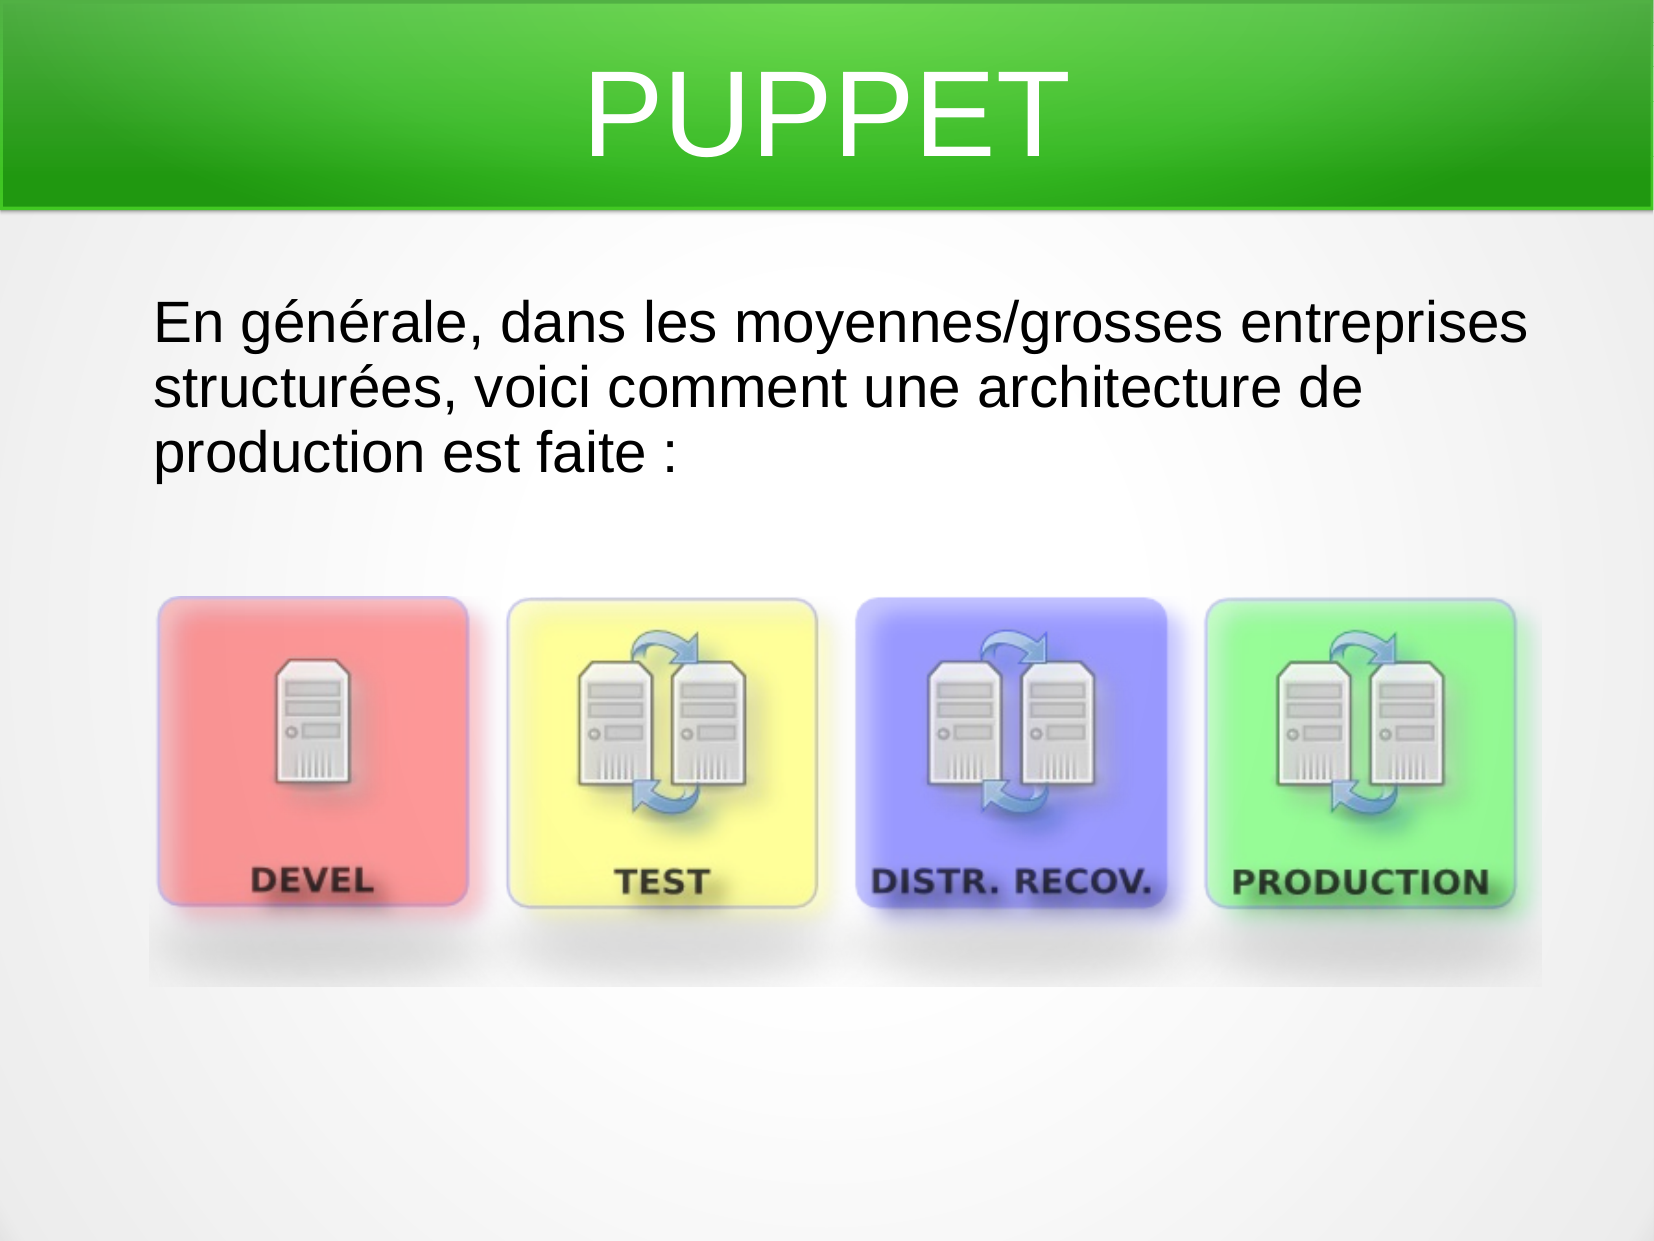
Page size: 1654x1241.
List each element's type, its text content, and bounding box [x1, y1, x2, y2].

title PUPPET [82, 45, 1571, 183]
picture [149, 596, 1542, 987]
list En générale, dans les moyennes/grosses entreprises structurées, voici comment une architecture de production est faite : [82, 290, 1538, 1010]
